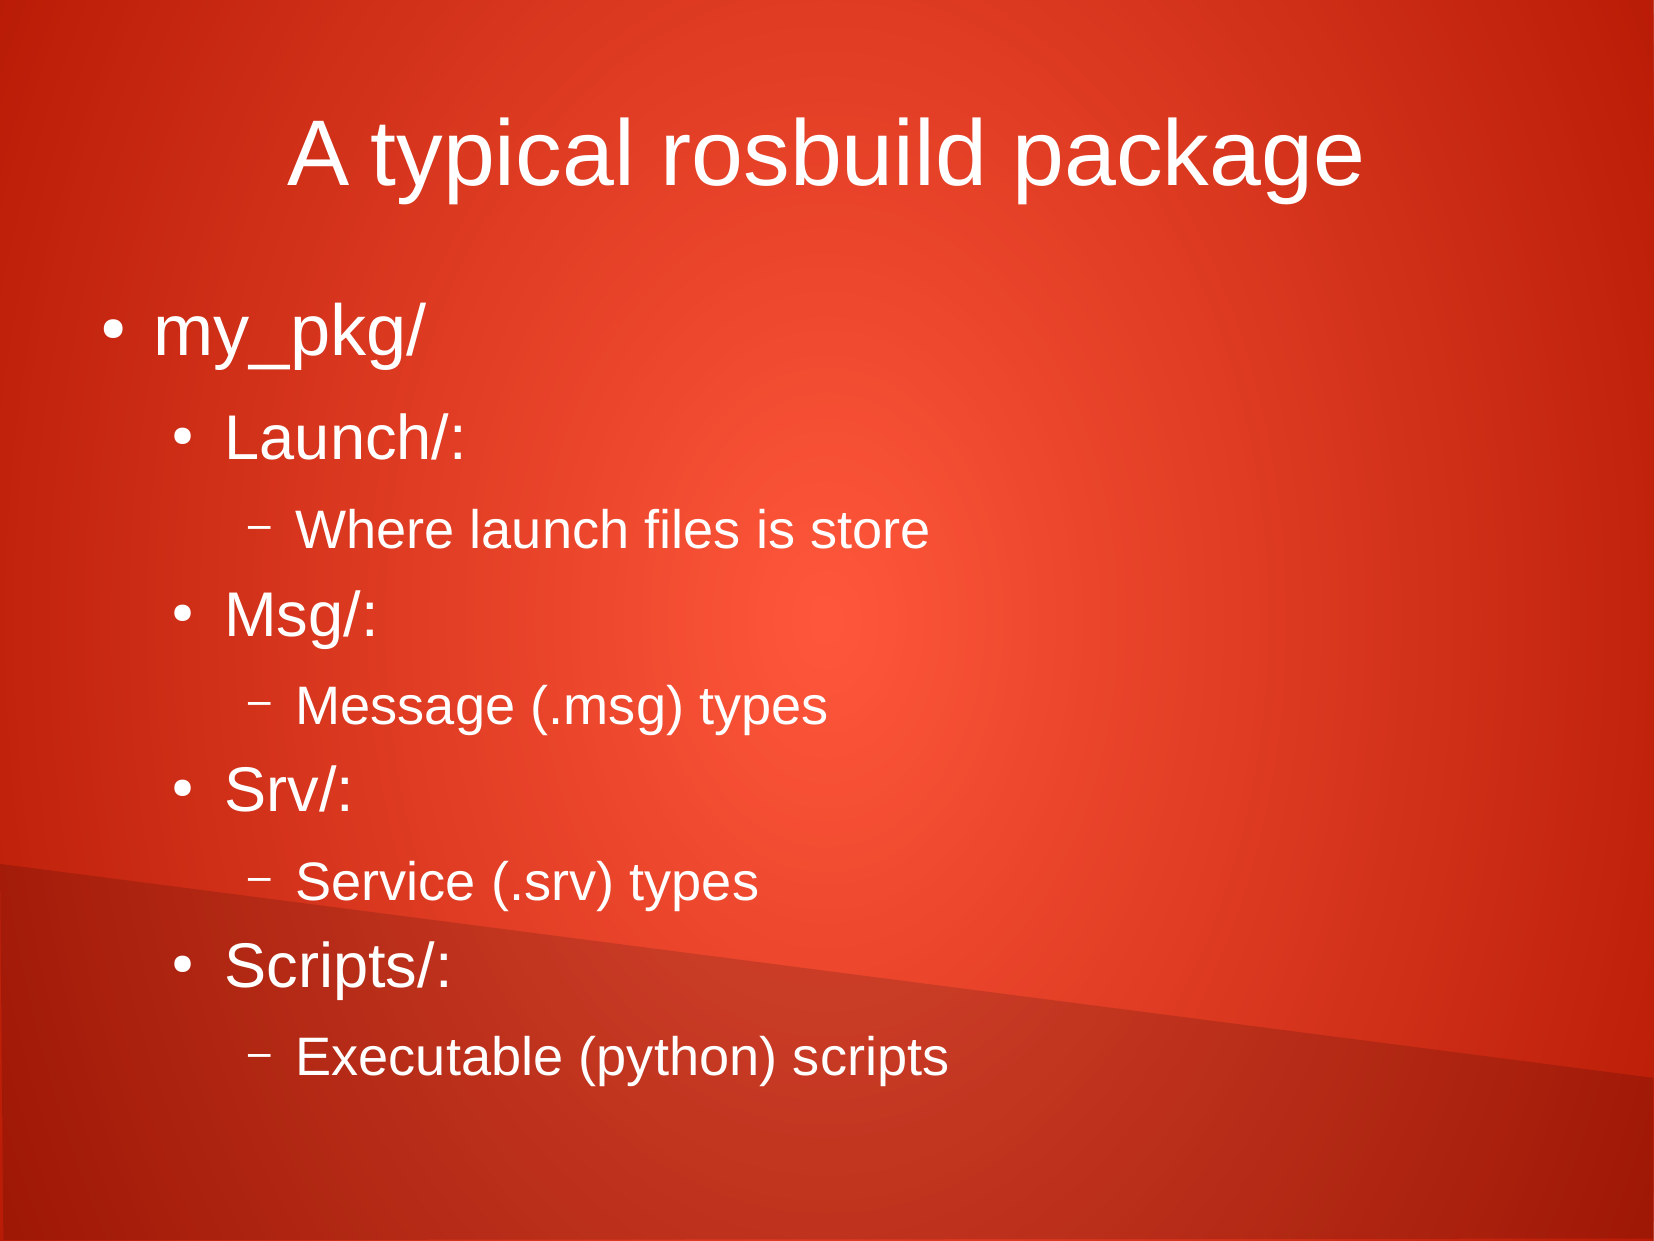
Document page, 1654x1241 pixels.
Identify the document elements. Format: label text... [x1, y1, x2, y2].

title A typical rosbuild package [82, 49, 1571, 257]
list my_pkg/ Launch/: Where launch files is store Msg/: Message (.msg) types Srv/: Service (.srv) types Scripts/: Executable (python) scripts [82, 290, 1571, 1231]
